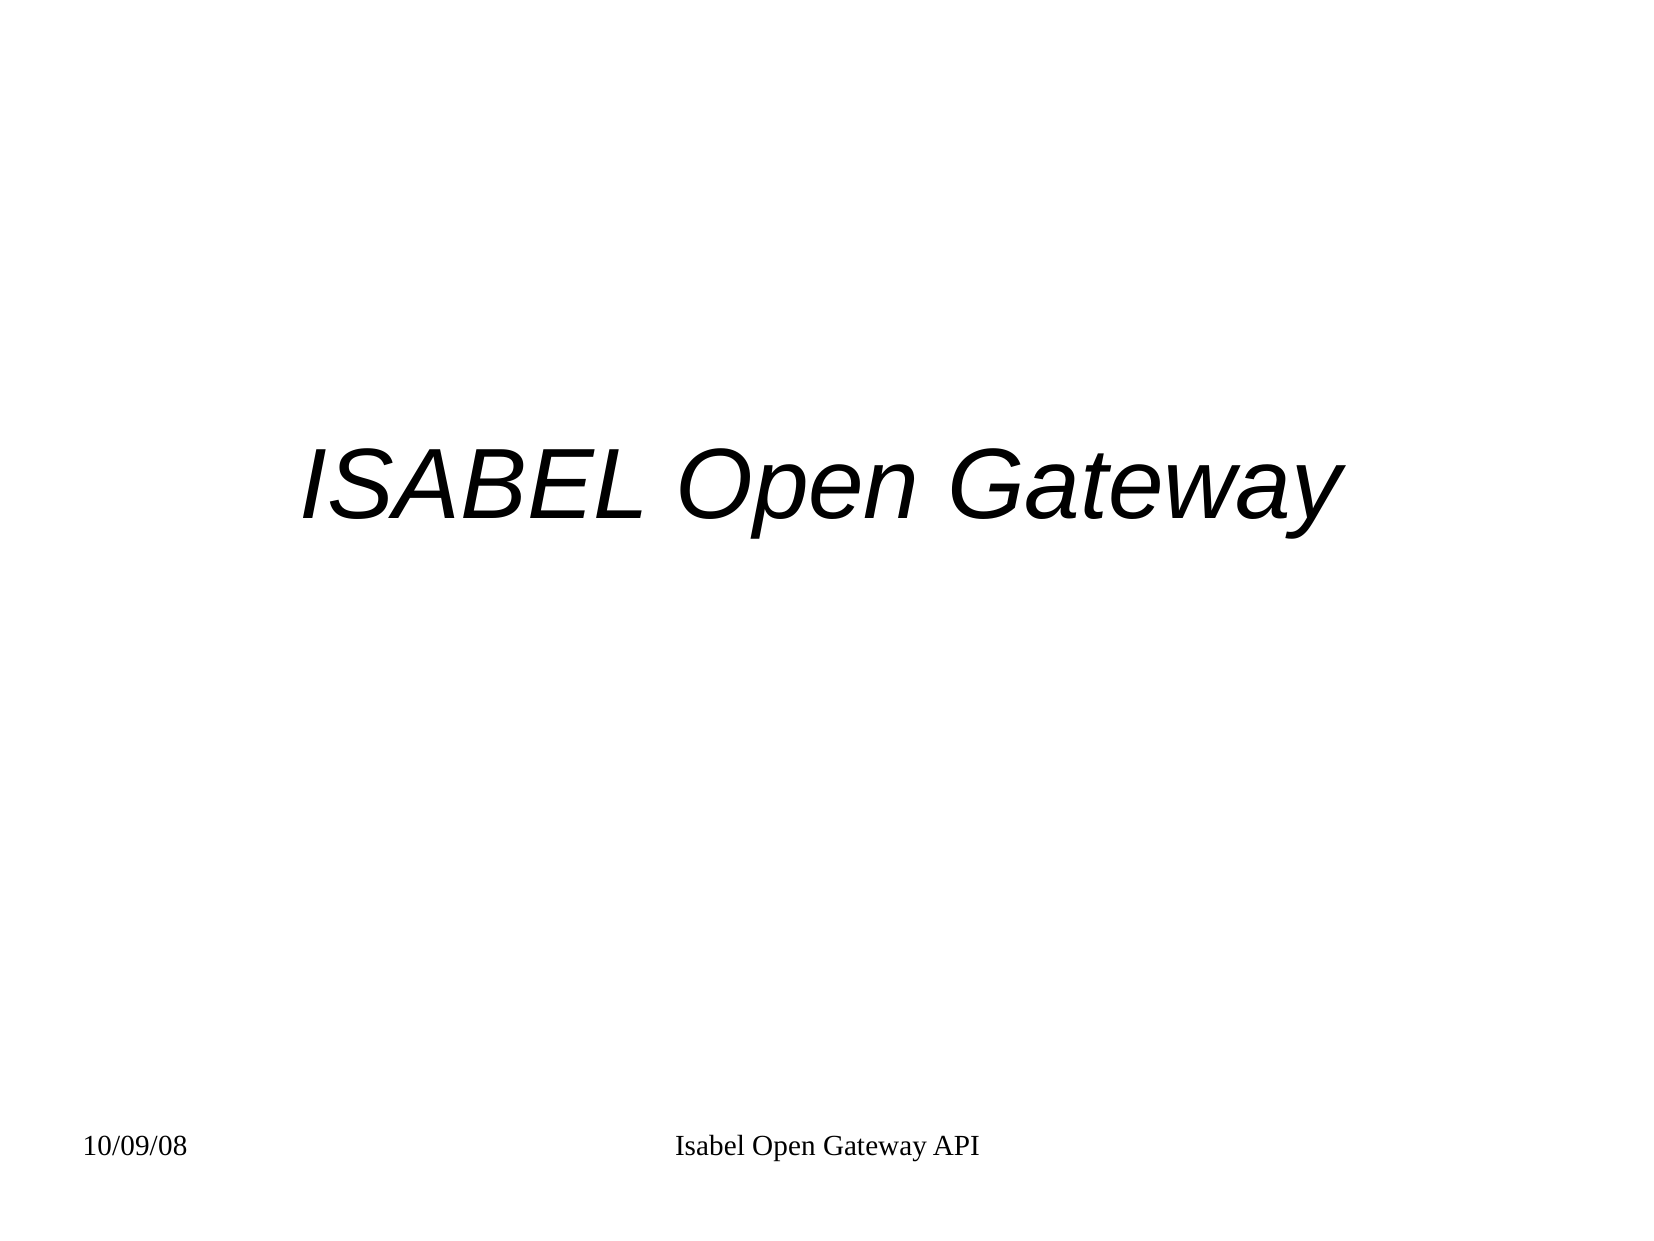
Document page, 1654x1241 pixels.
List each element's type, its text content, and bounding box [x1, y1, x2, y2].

subtitle ISABEL Open Gateway [76, 82, 1565, 886]
